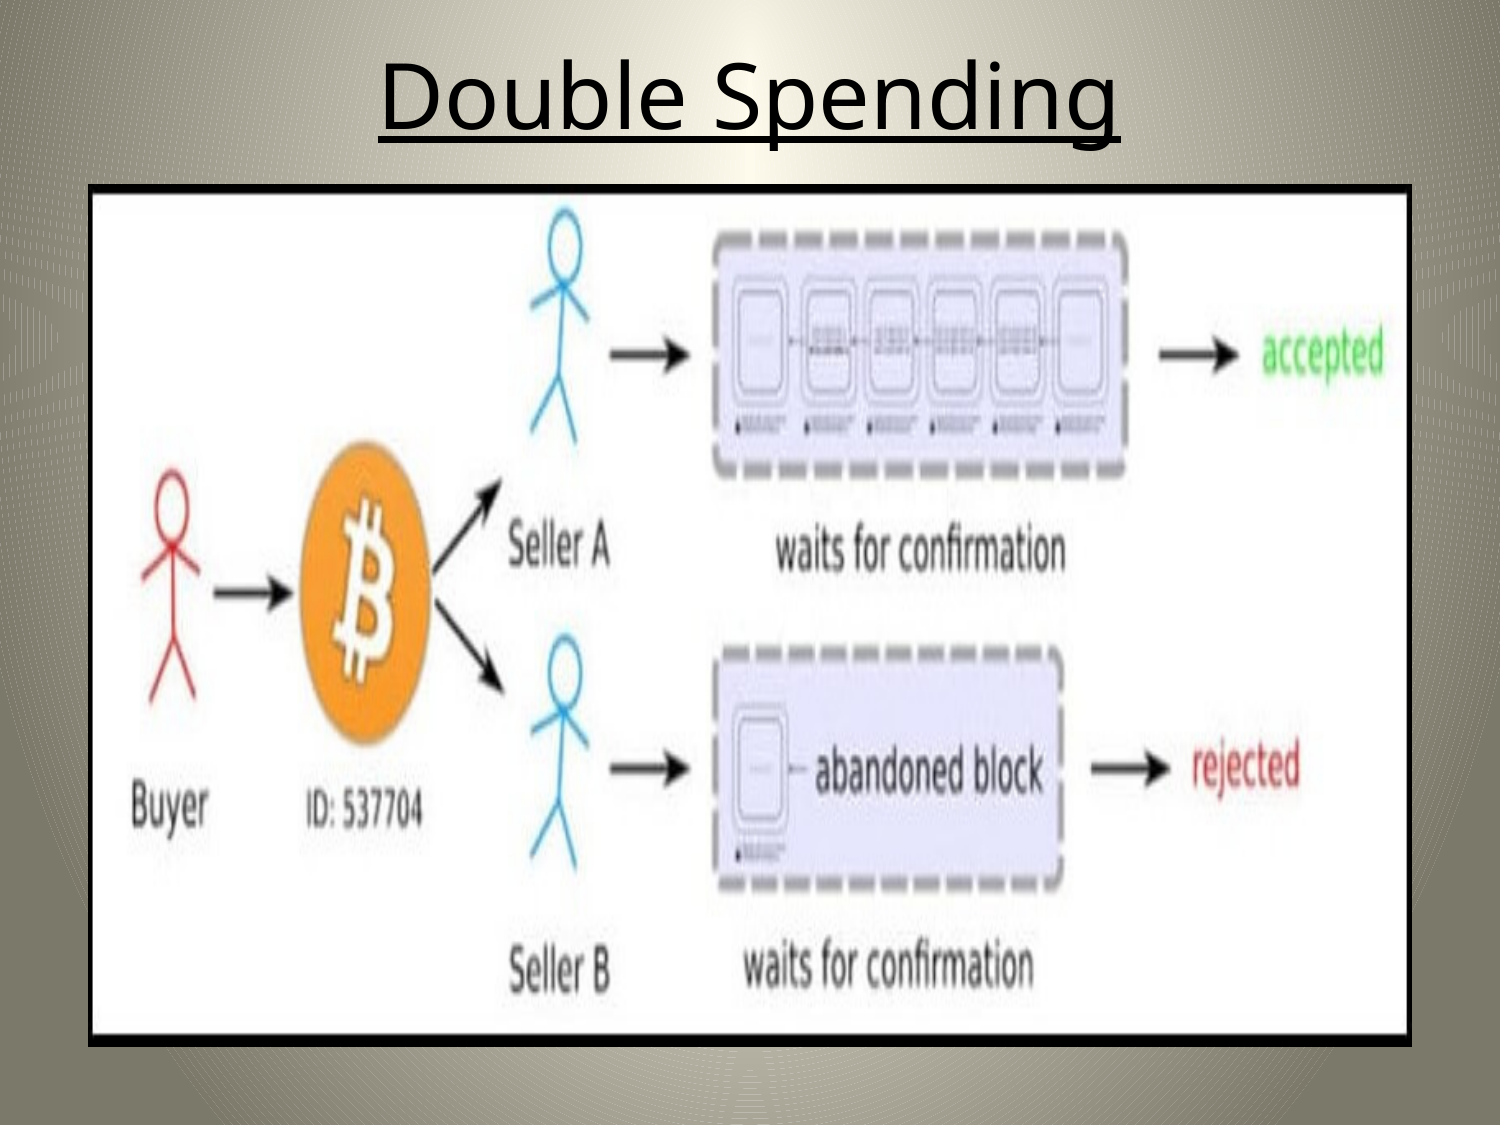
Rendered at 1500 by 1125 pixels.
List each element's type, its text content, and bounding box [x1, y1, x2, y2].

title Double Spending [112, 0, 1388, 184]
picture [88, 184, 1412, 1047]
